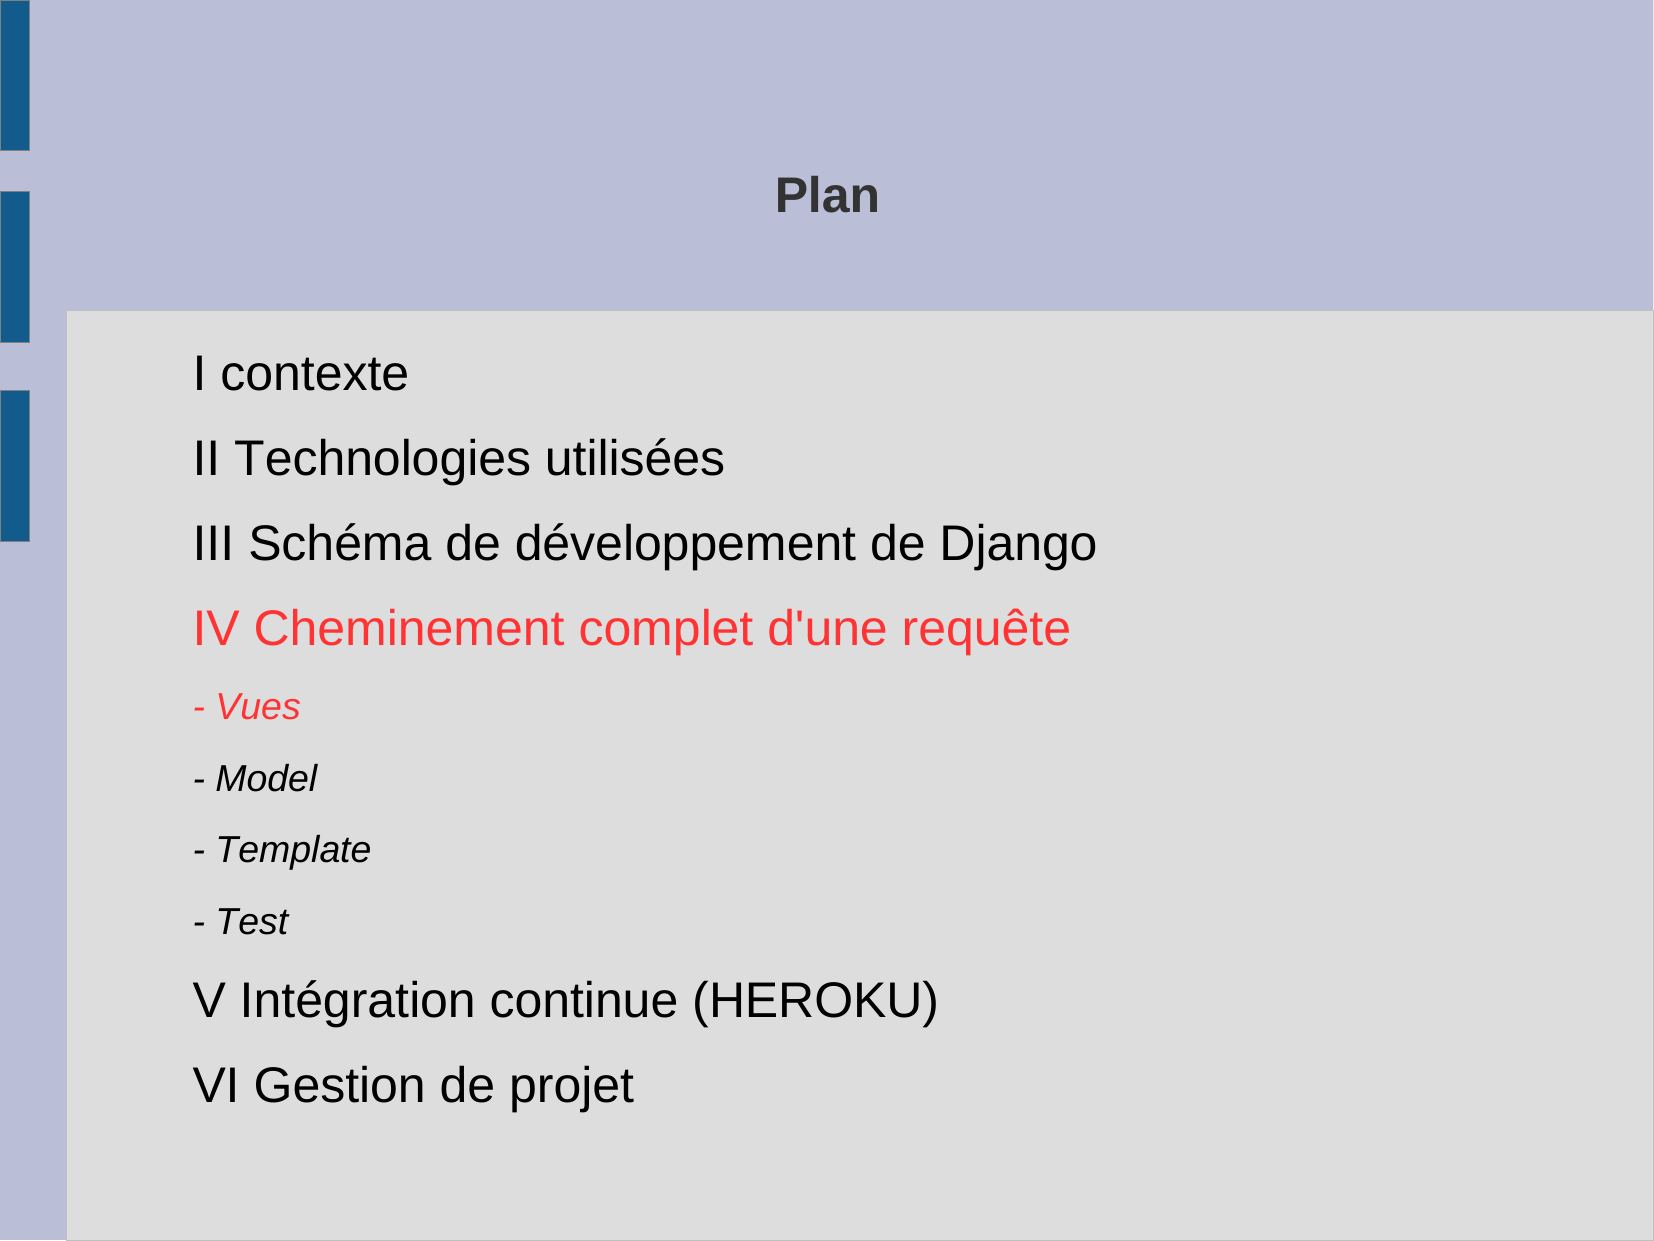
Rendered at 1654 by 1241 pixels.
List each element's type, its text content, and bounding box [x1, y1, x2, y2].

title Plan [121, 91, 1534, 299]
list I contexte II Technologies utilisées III Schéma de développement de Django IV Cheminement complet d'une requête - Vues - Model - Template - Test V Intégration continue (HEROKU) VI Gestion de projet [121, 344, 1534, 1241]
